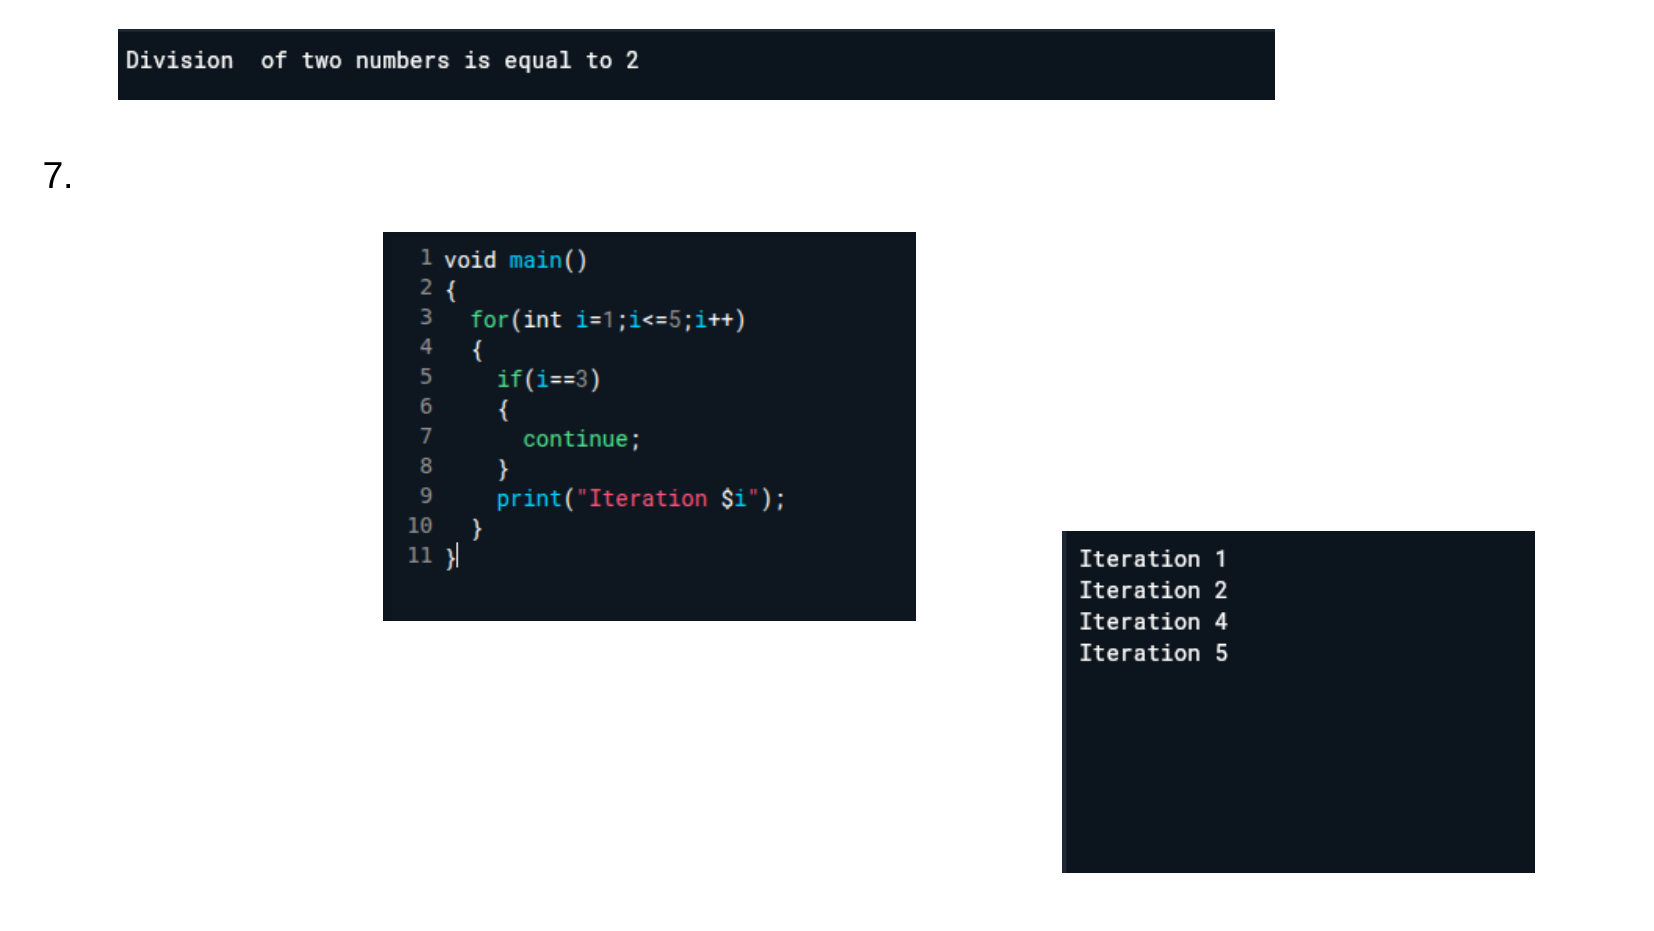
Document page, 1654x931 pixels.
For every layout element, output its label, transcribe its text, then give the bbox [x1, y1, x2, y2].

picture [383, 232, 916, 621]
text_box 7. [27, 147, 89, 205]
picture [1062, 531, 1535, 873]
picture [118, 29, 1275, 100]
